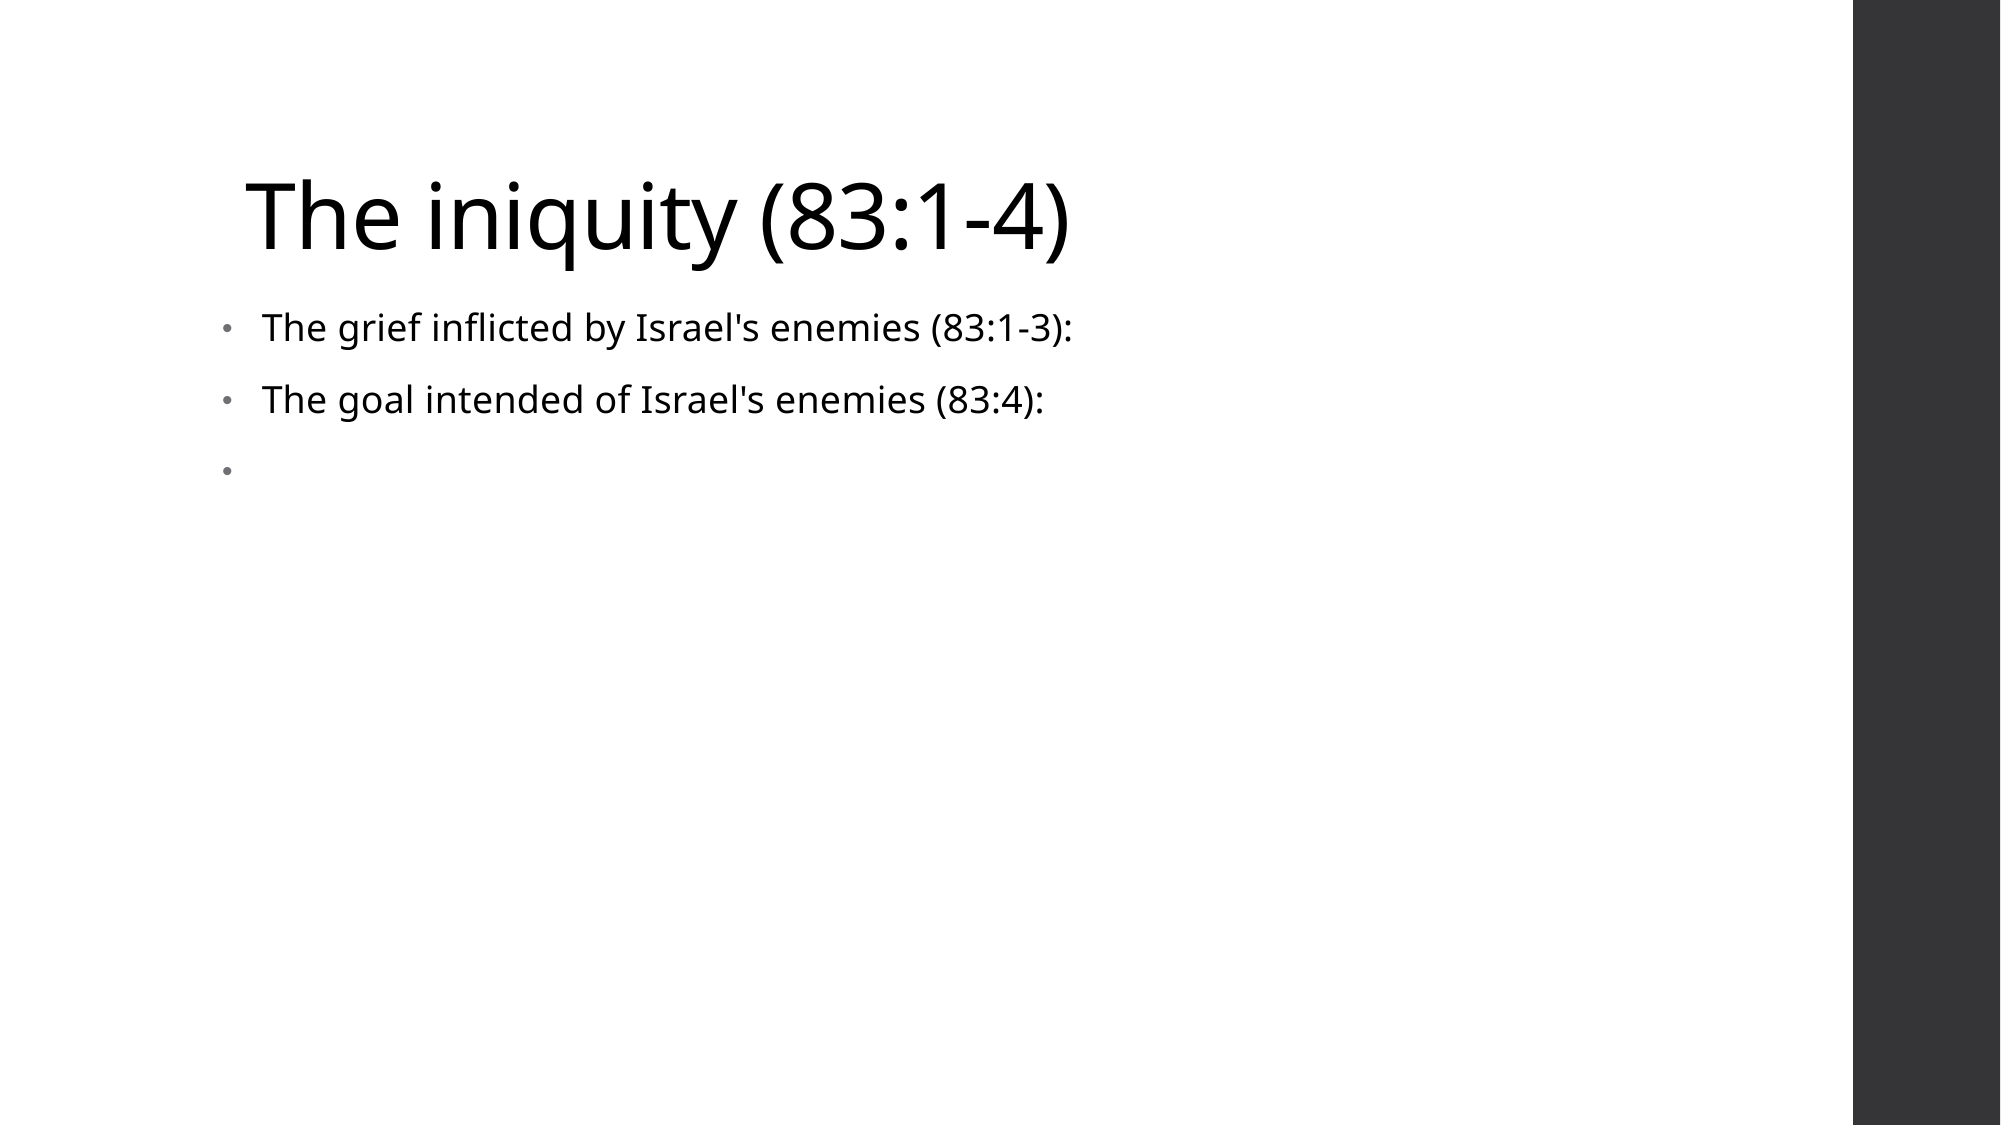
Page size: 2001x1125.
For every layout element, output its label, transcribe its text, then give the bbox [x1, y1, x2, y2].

title The iniquity (83:1-4) [206, 60, 1797, 278]
list The grief inflicted by Israel's enemies (83:1-3): The goal intended of Israel's enemies (83:4): [206, 299, 1617, 1014]
